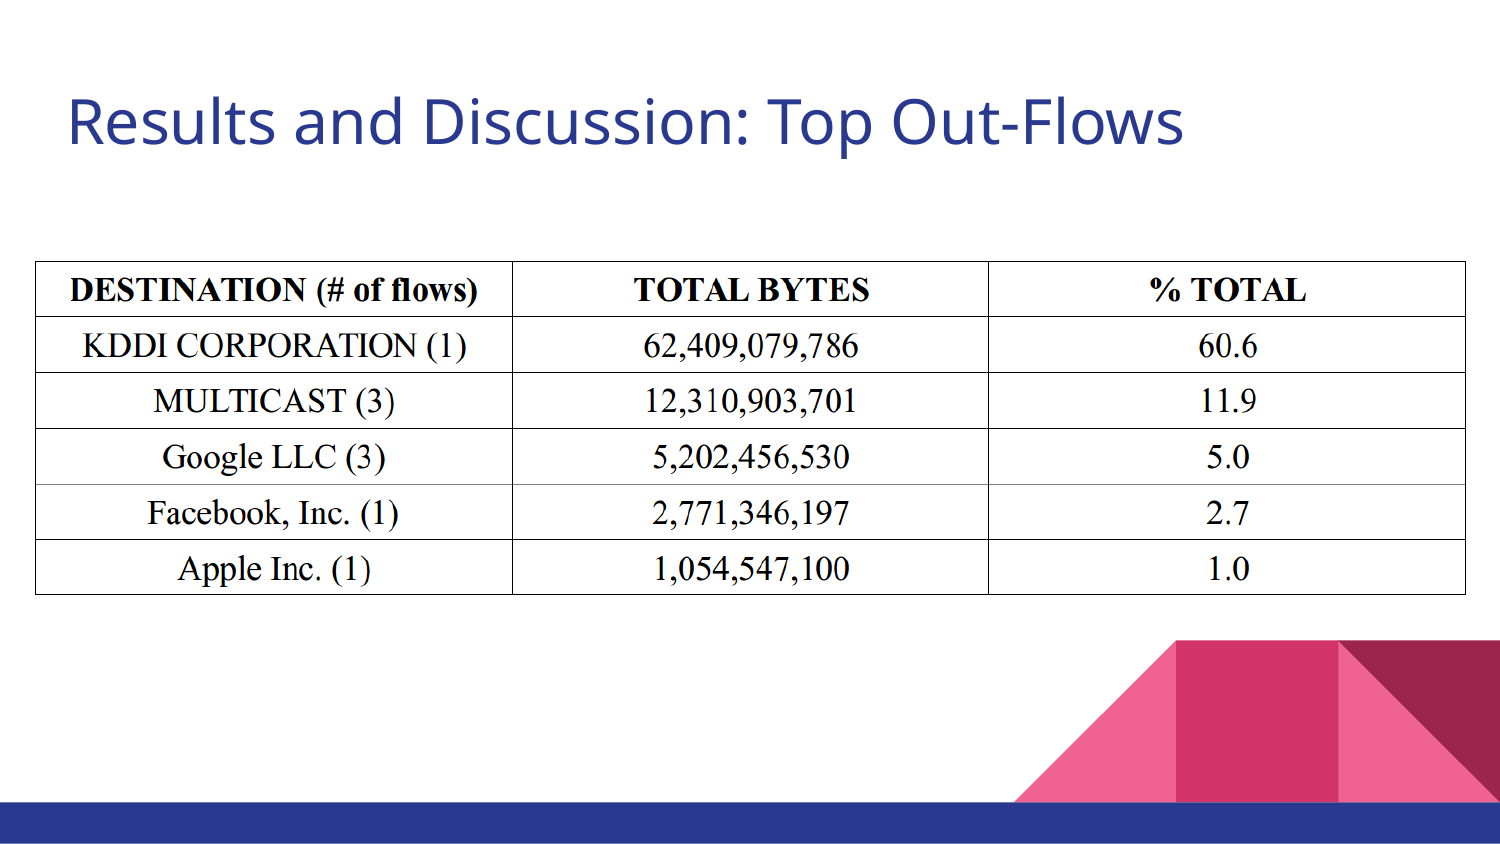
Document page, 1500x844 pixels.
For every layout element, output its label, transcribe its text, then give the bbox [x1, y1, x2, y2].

picture [24, 232, 1475, 611]
title Results and Discussion: Top Out-Flows [51, 67, 1449, 167]
